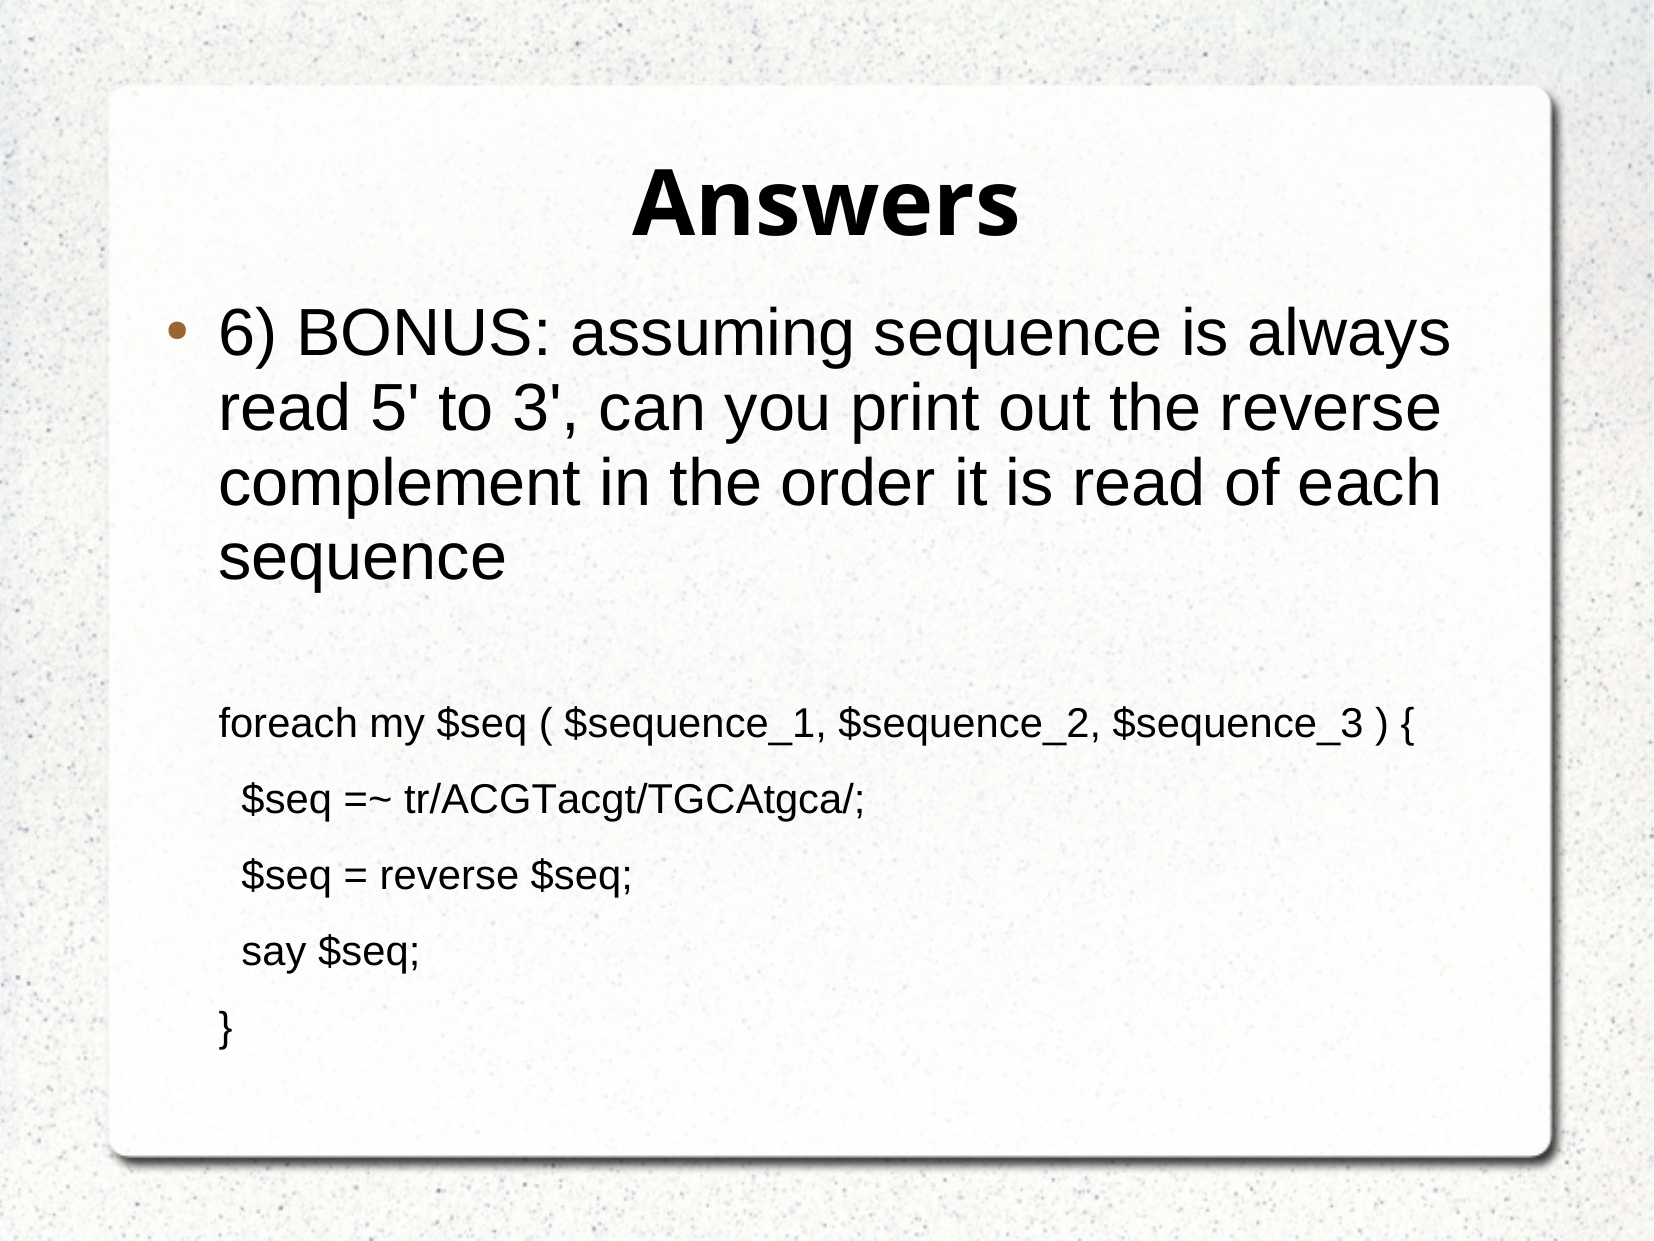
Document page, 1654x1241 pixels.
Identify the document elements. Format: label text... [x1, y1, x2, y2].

title Answers [118, 96, 1536, 304]
list 6) BONUS: assuming sequence is always read 5' to 3', can you print out the reverse complement in the order it is read of each sequence foreach my $seq ( $sequence_1, $sequence_2, $sequence_3 ) { $seq =~ tr/ACGTacgt/TGCAtgca/; $seq = reverse $seq; say $seq; } [147, 295, 1506, 1050]
picture [0, 0, 1654, 1241]
